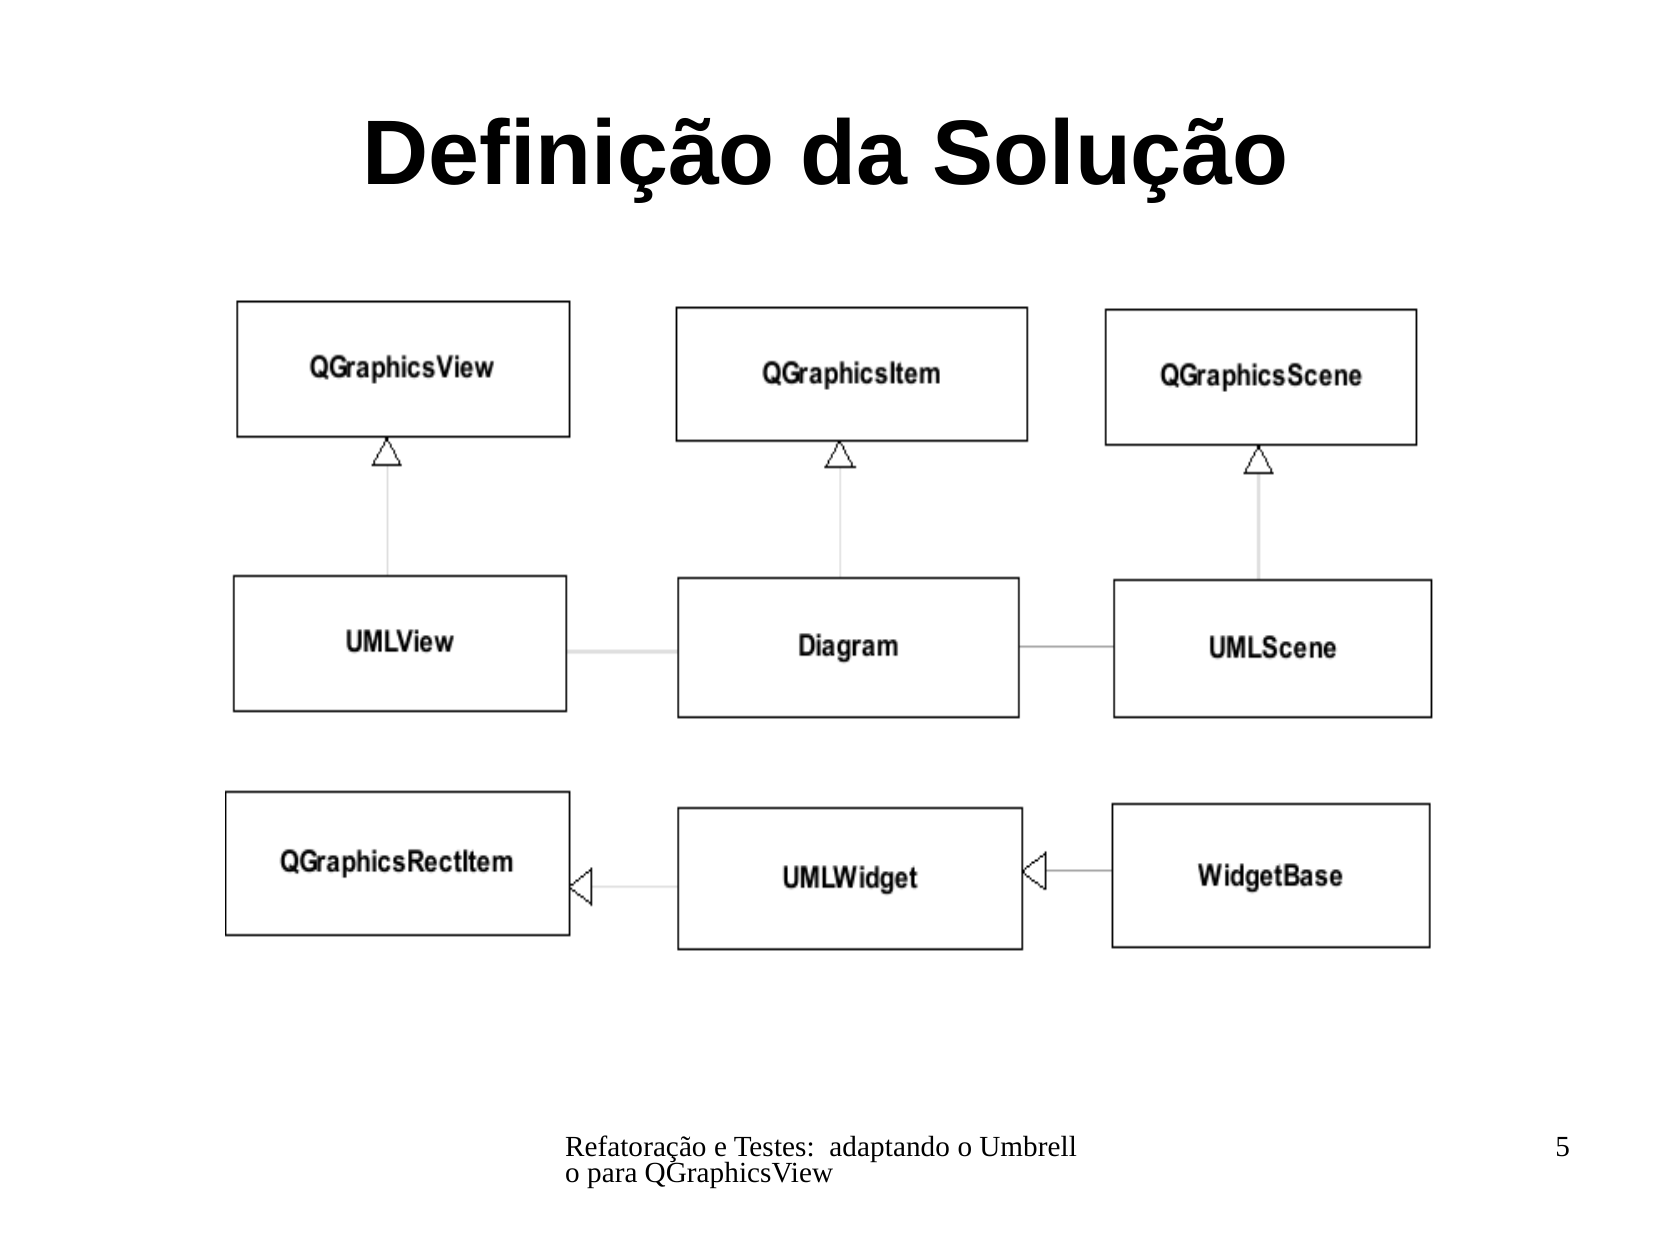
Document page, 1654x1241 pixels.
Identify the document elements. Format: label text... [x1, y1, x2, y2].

picture [225, 300, 1435, 975]
title Definição da Solução [82, 49, 1571, 257]
